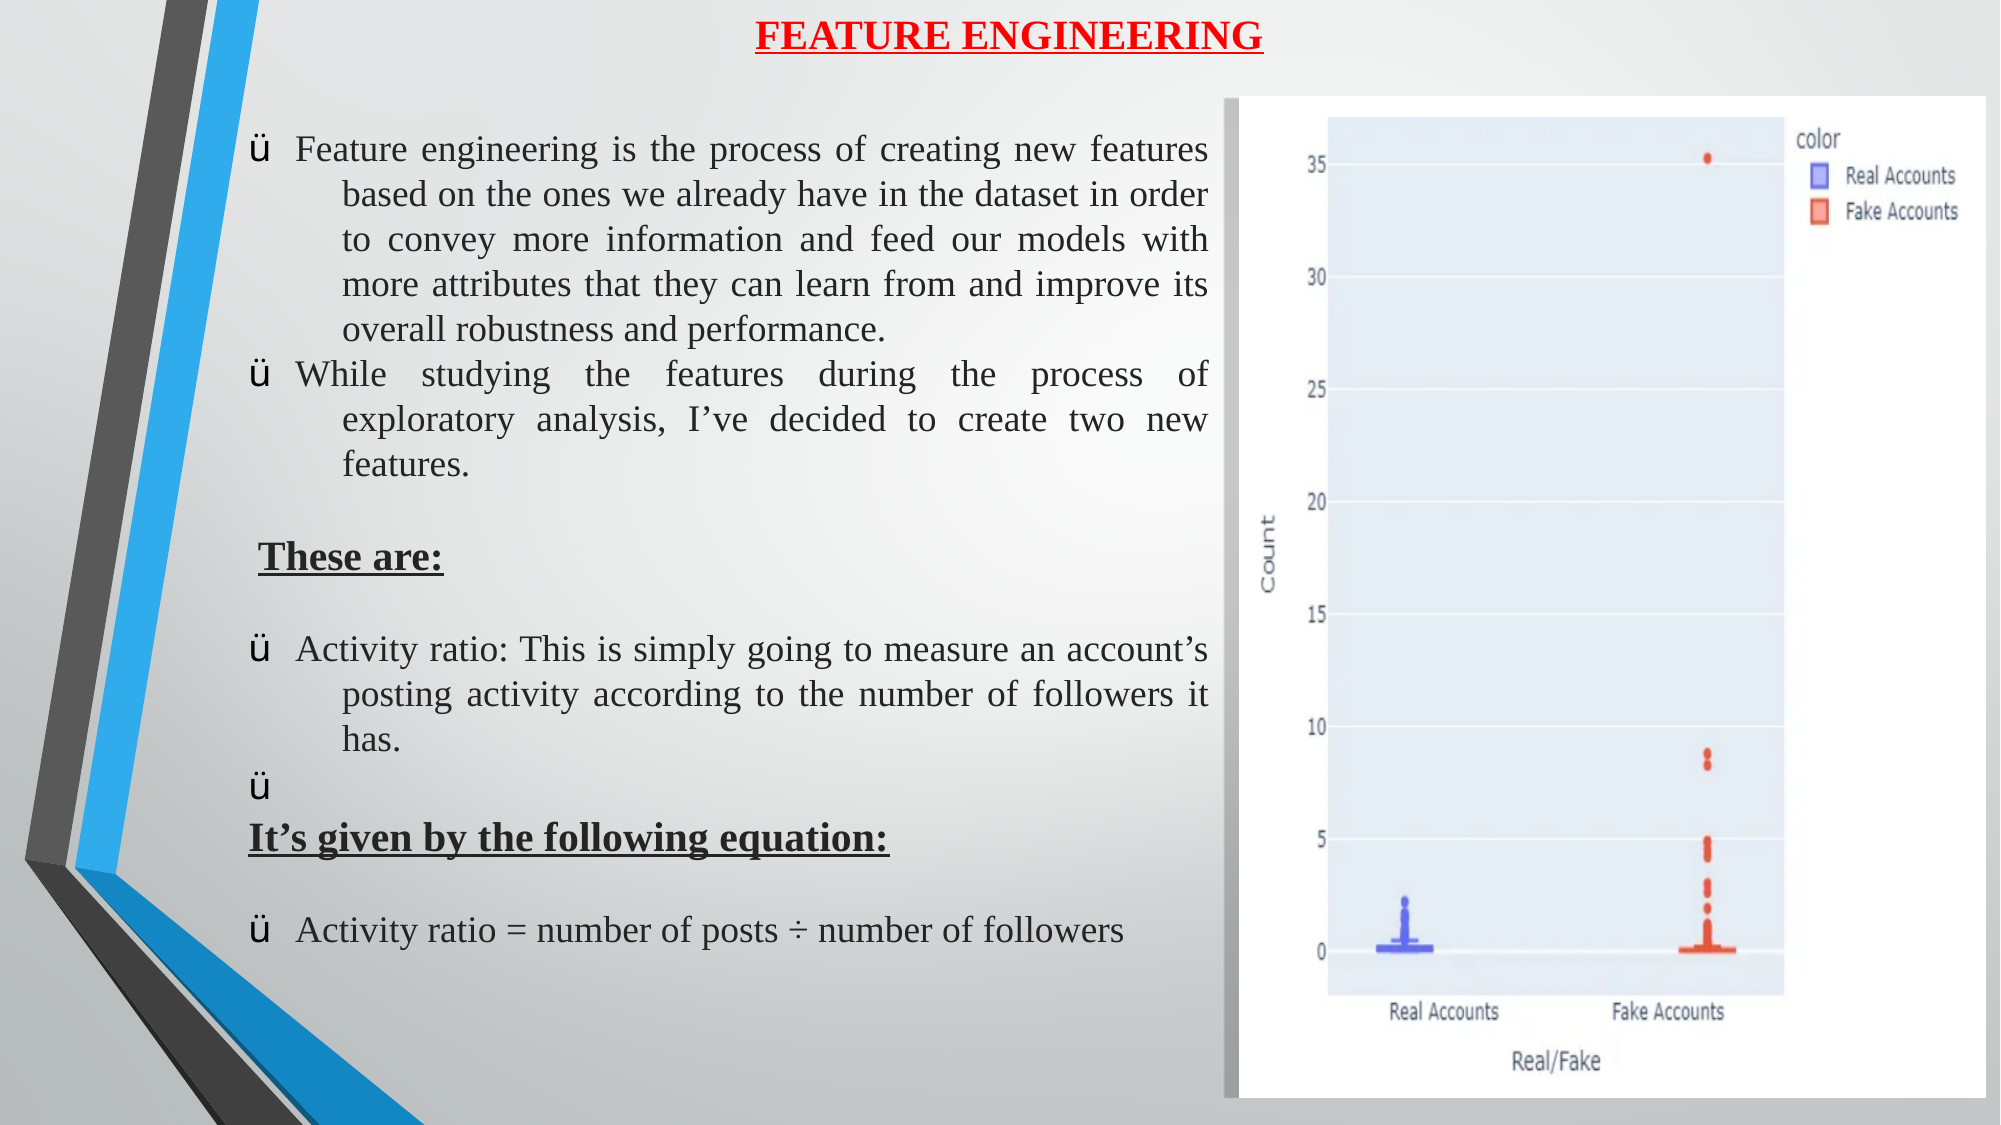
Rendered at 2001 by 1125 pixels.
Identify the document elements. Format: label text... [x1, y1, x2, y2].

text_box Feature engineering is the process of creating new features based on the ones we already have in the dataset in order to convey more information and feed our models with more attributes that they can learn from and improve its overall robustness and performance. While studying the features during the process of exploratory analysis, I’ve decided to create two new features. These are: Activity ratio: This is simply going to measure an account’s posting activity according to the number of followers it has. It’s given by the following equation: Activity ratio = number of posts ÷ number of followers [233, 116, 1223, 1006]
picture [1260, 116, 1966, 1078]
text_box FEATURE ENGINEERING [740, 0, 1457, 66]
